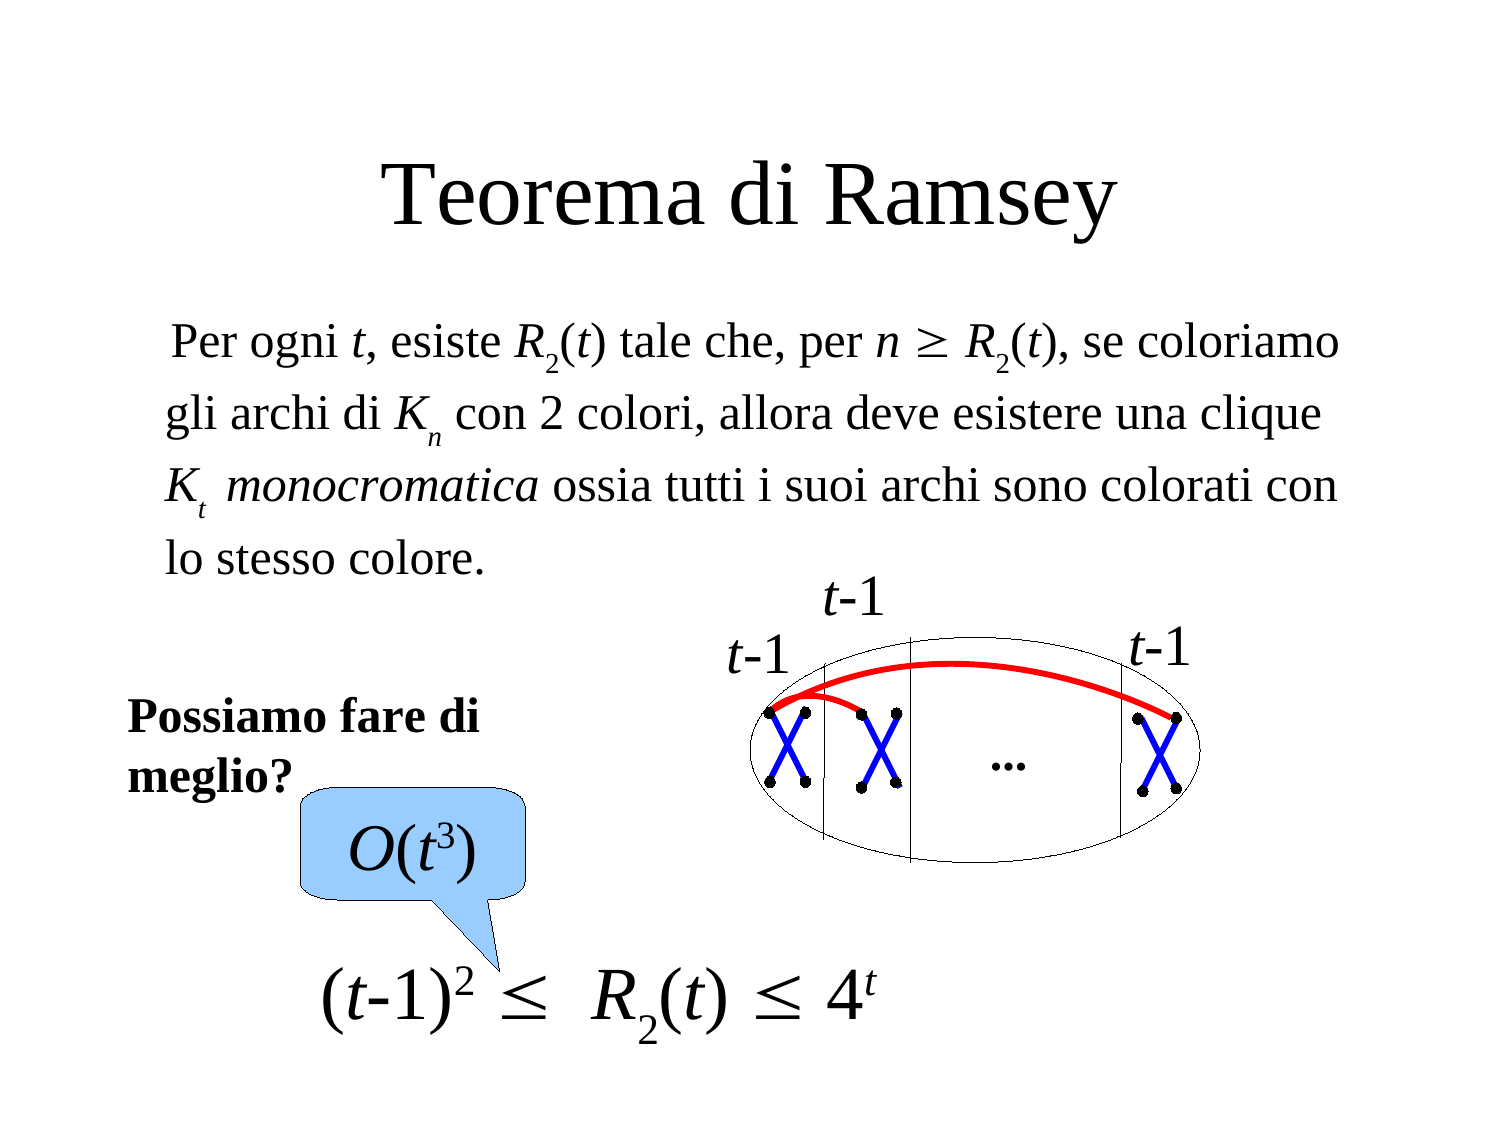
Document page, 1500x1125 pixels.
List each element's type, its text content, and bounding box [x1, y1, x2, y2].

text_box t-1 [706, 607, 826, 713]
text_box Possiamo fare di meglio? [112, 675, 563, 810]
text_box O(t3) [300, 787, 526, 972]
text_box [826, 655, 910, 681]
title Teorema di Ramsey [112, 99, 1388, 288]
text_box t-1 [1107, 600, 1227, 705]
text_box (t-1)2 ≤ R2(t) ≤ 4t [300, 937, 1051, 1061]
text_box t-1 [801, 549, 921, 655]
text_box [750, 669, 910, 858]
text_box Per ogni t, esiste R2(t) tale che, per n ≥ R2(t), se coloriamo gli archi di Kn con 2 colori, allora deve esistere una clique Kt monocromatica ossia tutti i suoi archi sono colorati con lo stesso colore. [150, 299, 1388, 592]
text_box ... [975, 712, 1043, 788]
text_box [911, 637, 1107, 687]
text_box [911, 667, 1201, 863]
text_box [776, 713, 799, 737]
